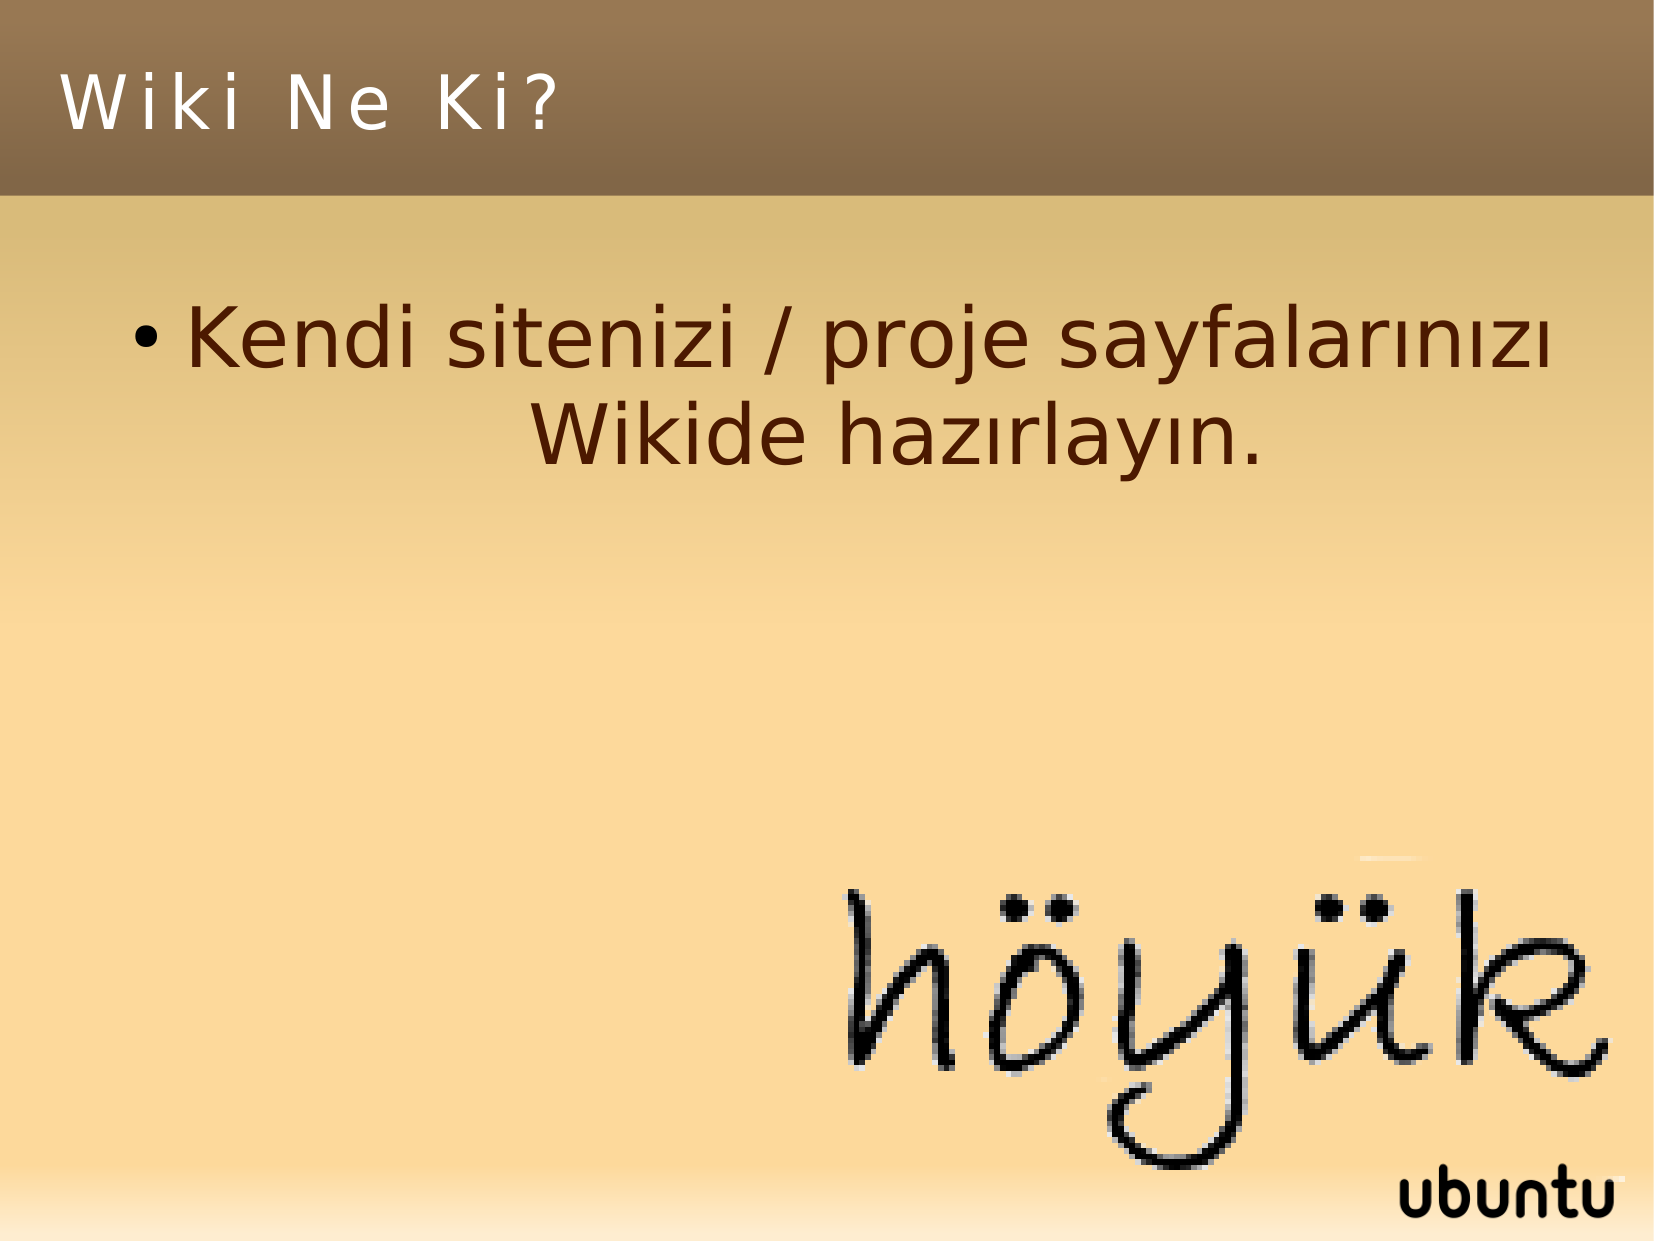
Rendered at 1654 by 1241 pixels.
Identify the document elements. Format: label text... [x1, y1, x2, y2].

list Kendi sitenizi / proje sayfalarınızı Wikide hazırlayın. [82, 290, 1571, 650]
picture [0, 0, 1654, 1241]
title Wiki Ne Ki? [59, 29, 1595, 178]
